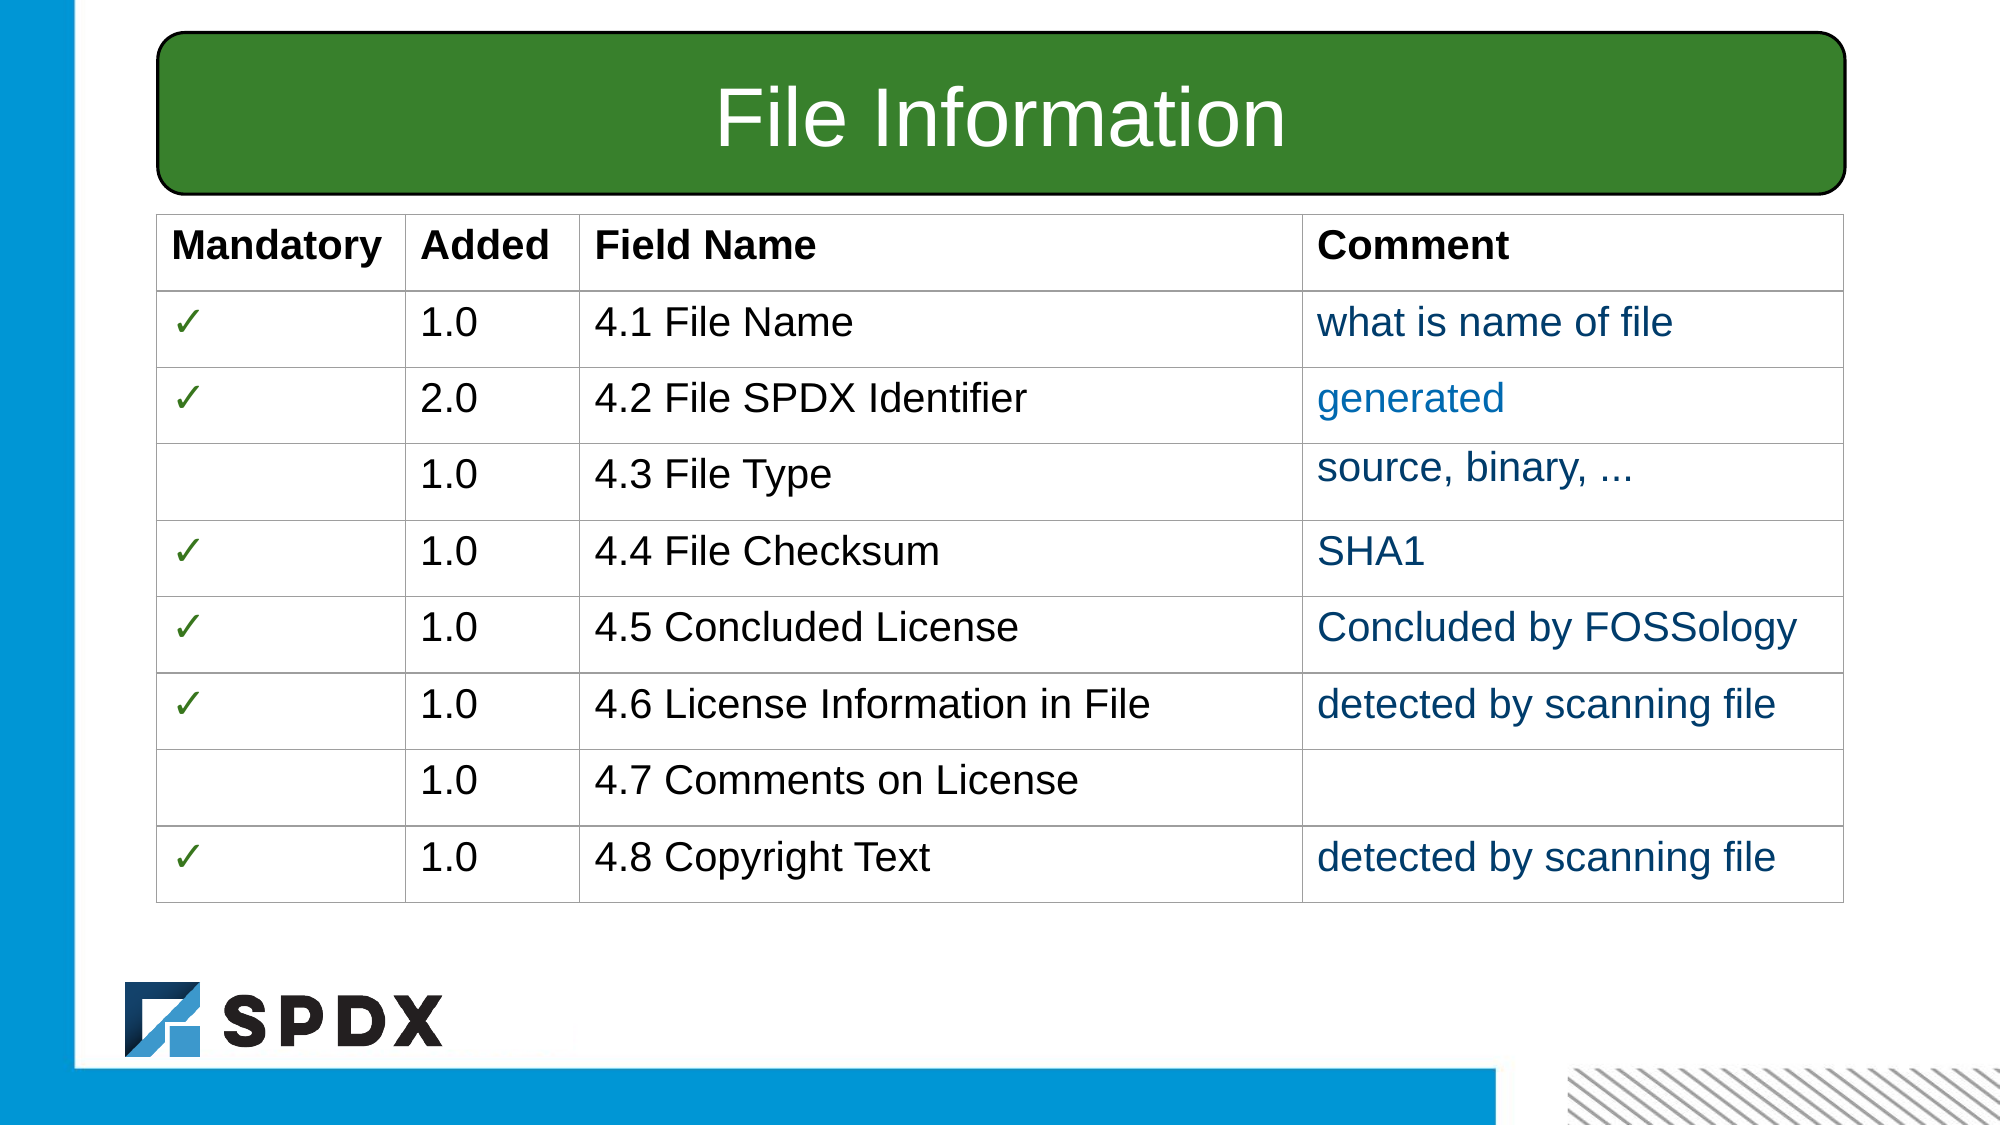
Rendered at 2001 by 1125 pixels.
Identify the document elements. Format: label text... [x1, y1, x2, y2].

picture [74, 0, 2000, 1125]
table_cell detected by scanning file [1303, 674, 1843, 749]
table_cell 1.0 [406, 292, 579, 367]
table_cell 4.7 Comments on License [580, 750, 1302, 825]
table_cell 4.4 File Checksum [580, 521, 1302, 596]
table_cell generated [1303, 368, 1843, 443]
table_cell ✓ [157, 674, 405, 749]
table_cell 4.5 Concluded License [580, 597, 1302, 672]
table_cell Concluded by FOSSology [1303, 597, 1843, 672]
table_cell 1.0 [406, 521, 579, 596]
table_cell what is name of file [1303, 292, 1843, 367]
table_cell SHA1 [1303, 521, 1843, 596]
table_cell ✓ [157, 292, 405, 367]
table_cell 4.2 File SPDX Identifier [580, 368, 1302, 443]
table_cell source, binary, ... [1303, 444, 1843, 520]
table_cell 1.0 [406, 674, 579, 749]
table_cell 4.1 File Name [580, 292, 1302, 367]
table_cell 4.3 File Type [580, 444, 1302, 520]
table_header Mandatory [157, 215, 405, 290]
table_cell 4.6 License Information in File [580, 674, 1302, 749]
table_cell 4.8 Copyright Text [580, 827, 1302, 902]
table_cell [1303, 750, 1843, 825]
table_cell 1.0 [406, 750, 579, 825]
table_cell detected by scanning file [1303, 827, 1843, 902]
table_cell 1.0 [406, 597, 579, 672]
text_box File Information [157, 32, 1846, 195]
table_cell [157, 750, 405, 825]
table_cell ✓ [157, 827, 405, 902]
table_cell ✓ [157, 521, 405, 596]
table_header Added [406, 215, 579, 290]
table_header Field Name [580, 215, 1302, 290]
table_cell ✓ [157, 597, 405, 672]
table_cell [157, 444, 405, 520]
table_cell 1.0 [406, 444, 579, 520]
table_cell ✓ [157, 368, 405, 443]
table_cell 1.0 [406, 827, 579, 902]
table_header Comment [1303, 215, 1843, 290]
table_cell 2.0 [406, 368, 579, 443]
